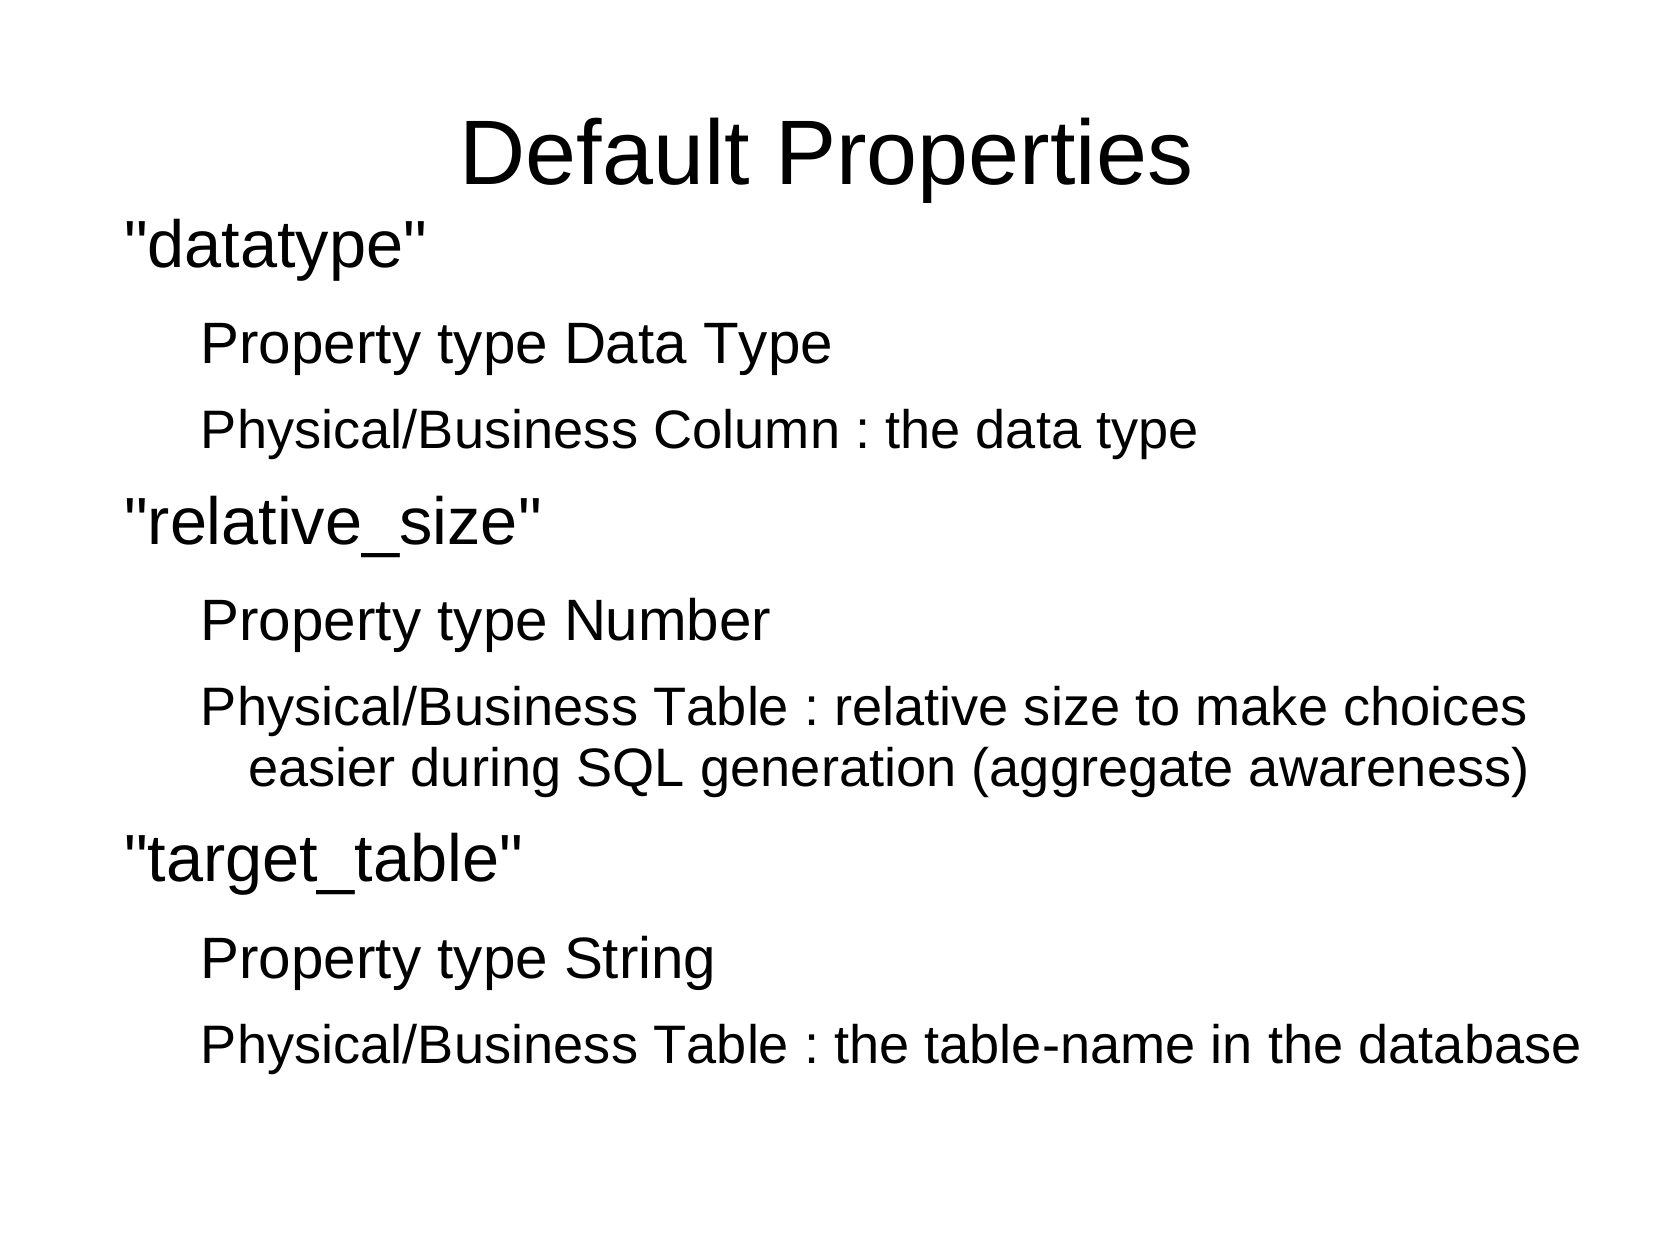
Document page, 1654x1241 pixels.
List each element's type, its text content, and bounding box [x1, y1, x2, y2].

list "datatype" Property type Data Type Physical/Business Column : the data type "relative_size" Property type Number Physical/Business Table : relative size to make choices easier during SQL generation (aggregate awareness) "target_table" Property type String Physical/Business Table : the table-name in the database [106, 206, 1595, 1157]
title Default Properties [82, 49, 1571, 257]
